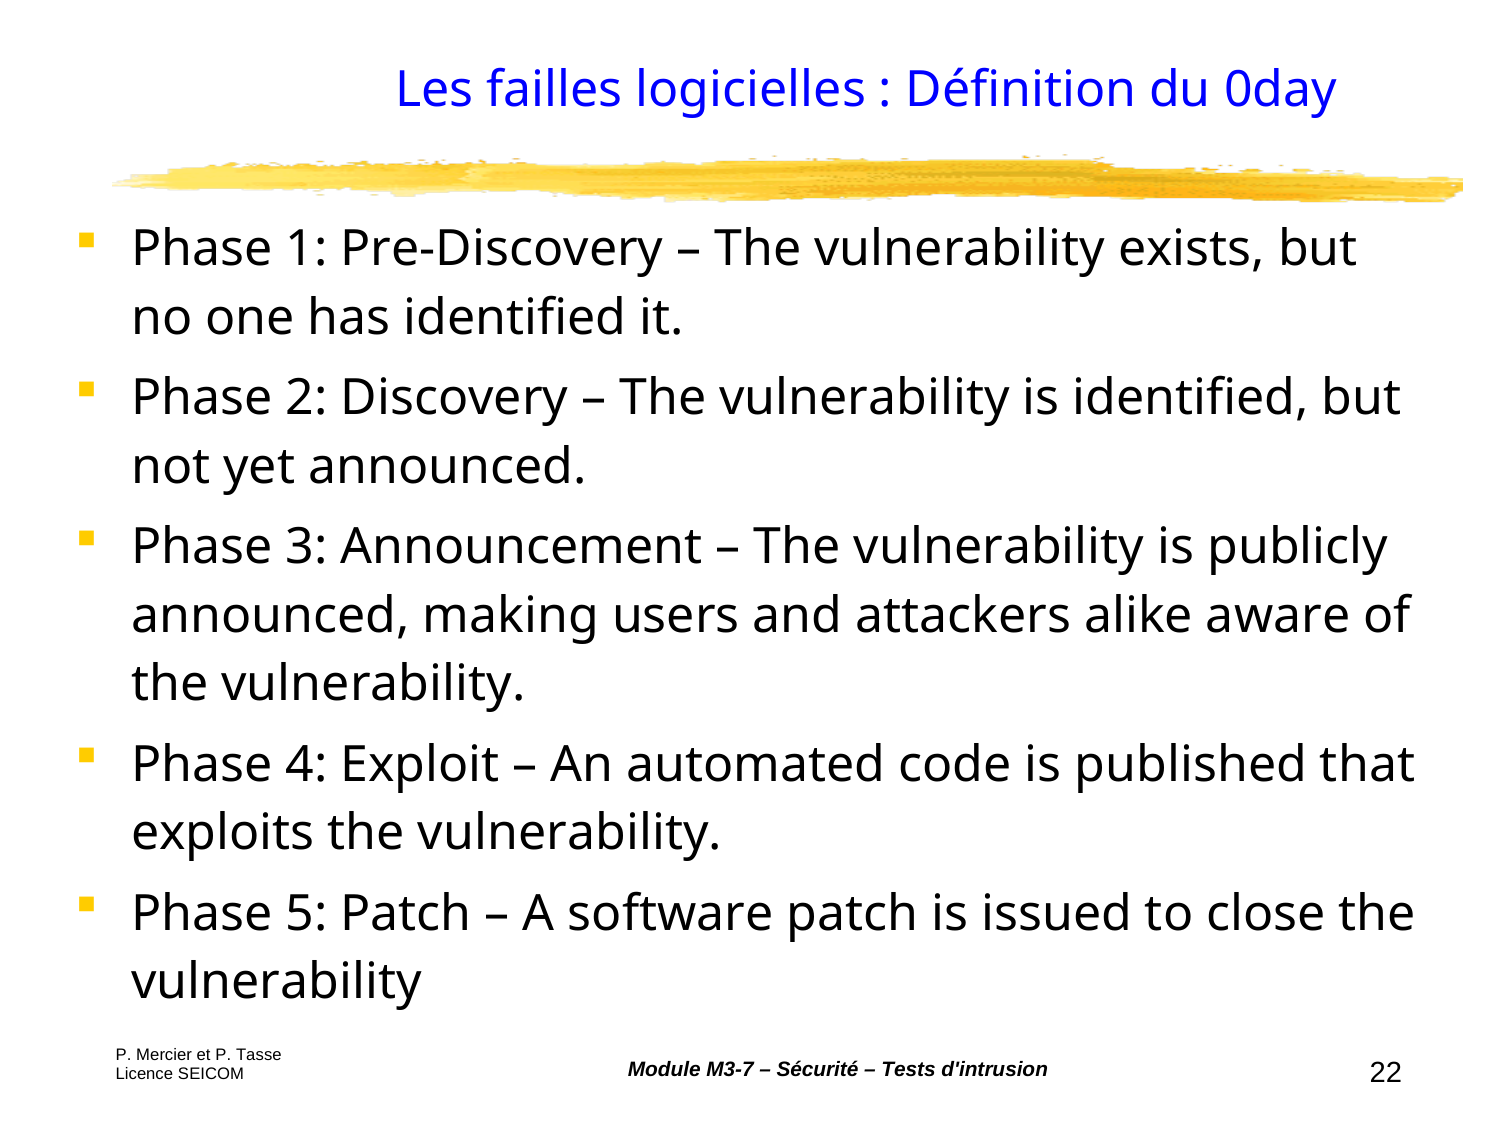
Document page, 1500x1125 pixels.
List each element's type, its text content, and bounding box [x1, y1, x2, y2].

picture [112, 149, 1463, 213]
list Phase 1: Pre-Discovery – The vulnerability exists, but no one has identified it. Phase 2: Discovery – The vulnerability is identified, but not yet announced. Phase 3: Announcement – The vulnerability is publicly announced, making users and attackers alike aware of the vulnerability. Phase 4: Exploit – An automated code is published that exploits the vulnerability. Phase 5: Patch – A software patch is issued to close the vulnerability [74, 212, 1417, 1026]
title Les failles logicielles : Définition du 0day [62, 37, 1338, 138]
